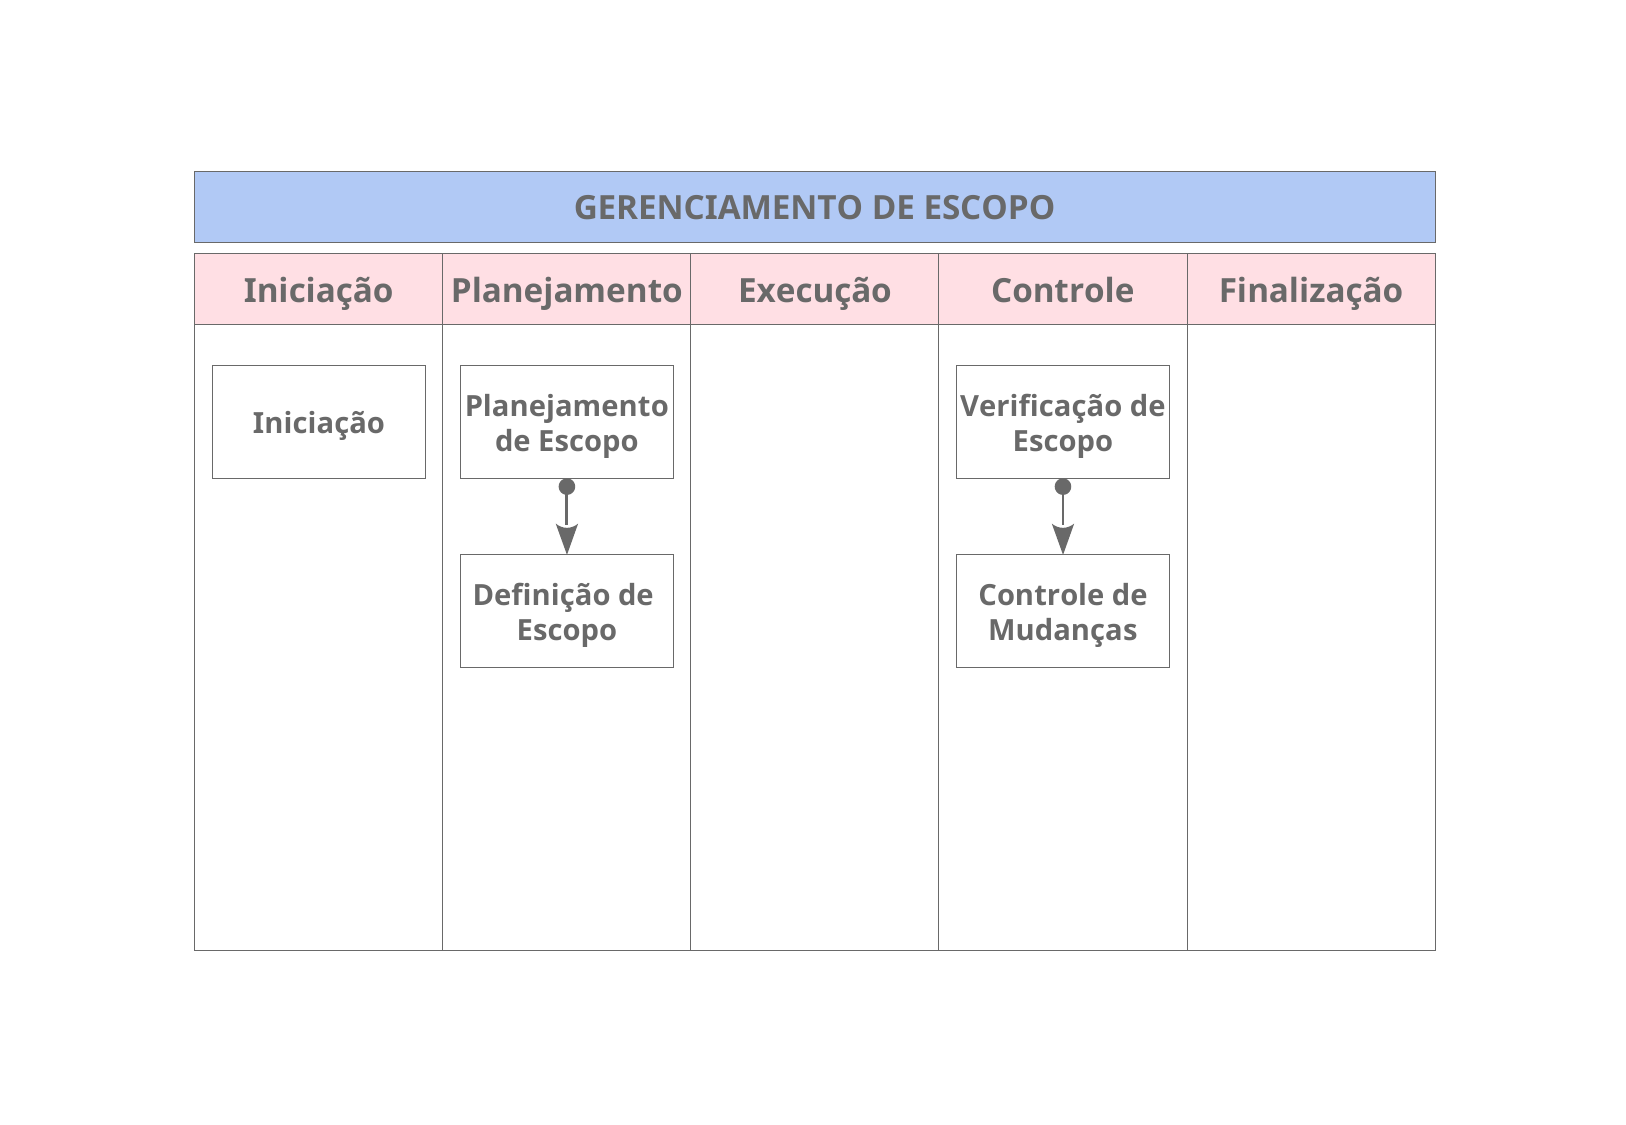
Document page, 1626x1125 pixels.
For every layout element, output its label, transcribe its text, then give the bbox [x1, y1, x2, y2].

text_box Planejamento de Escopo [460, 365, 674, 479]
text_box [194, 325, 1436, 951]
text_box Definição de Escopo [460, 554, 674, 668]
text_box Iniciação [194, 253, 442, 325]
text_box Execução [690, 253, 938, 325]
text_box GERENCIAMENTO DE ESCOPO [194, 171, 1436, 243]
text_box Finalização [1187, 253, 1436, 325]
text_box Planejamento [442, 253, 690, 325]
text_box Iniciação [212, 365, 426, 479]
text_box Verificação de Escopo [956, 365, 1170, 479]
text_box Controle [938, 253, 1187, 325]
text_box Controle de Mudanças [956, 554, 1170, 668]
